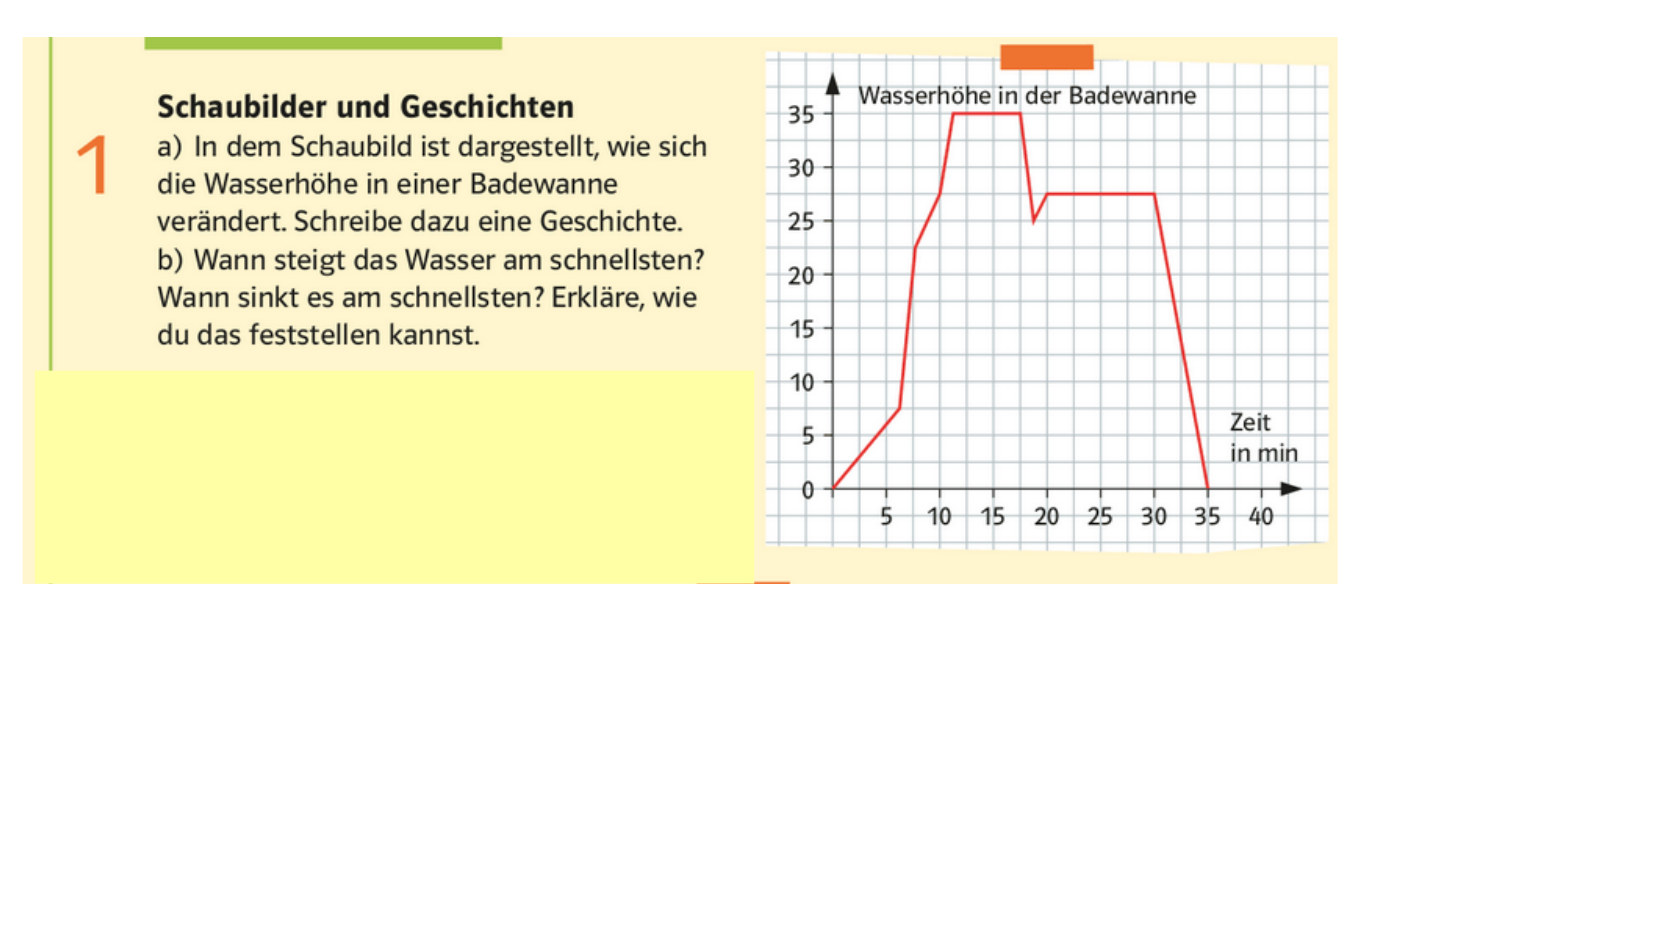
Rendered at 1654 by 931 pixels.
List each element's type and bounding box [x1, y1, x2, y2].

picture [22, 37, 1338, 584]
text_box [34, 370, 755, 584]
